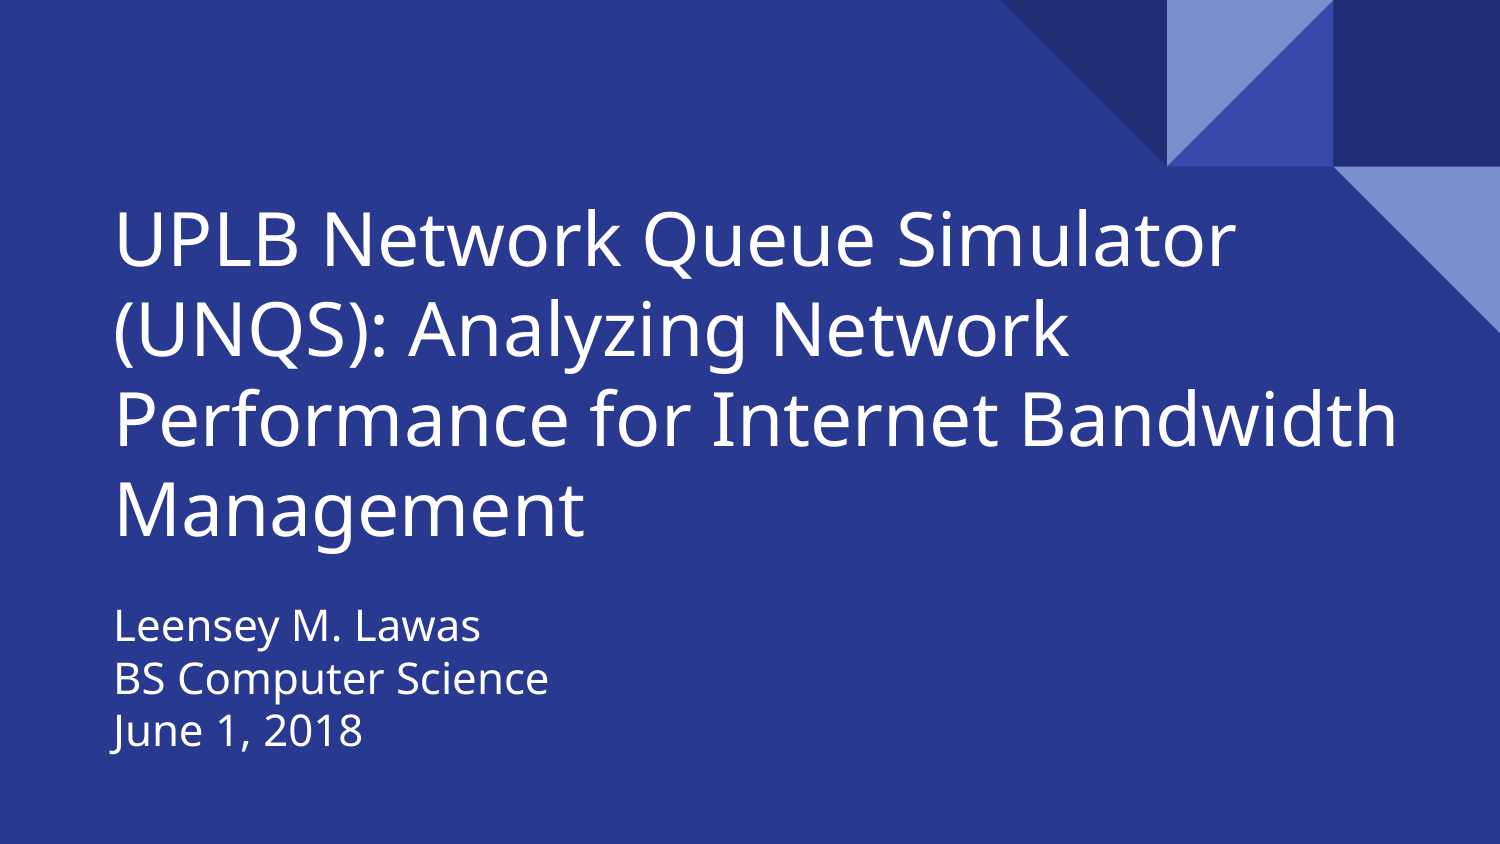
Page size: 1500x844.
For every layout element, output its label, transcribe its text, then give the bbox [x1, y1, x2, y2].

title UPLB Network Queue Simulator (UNQS): Analyzing Network Performance for Internet Bandwidth Management [98, 428, 1447, 567]
subtitle Leensey M. Lawas BS Computer Science June 1, 2018 [98, 583, 1447, 655]
